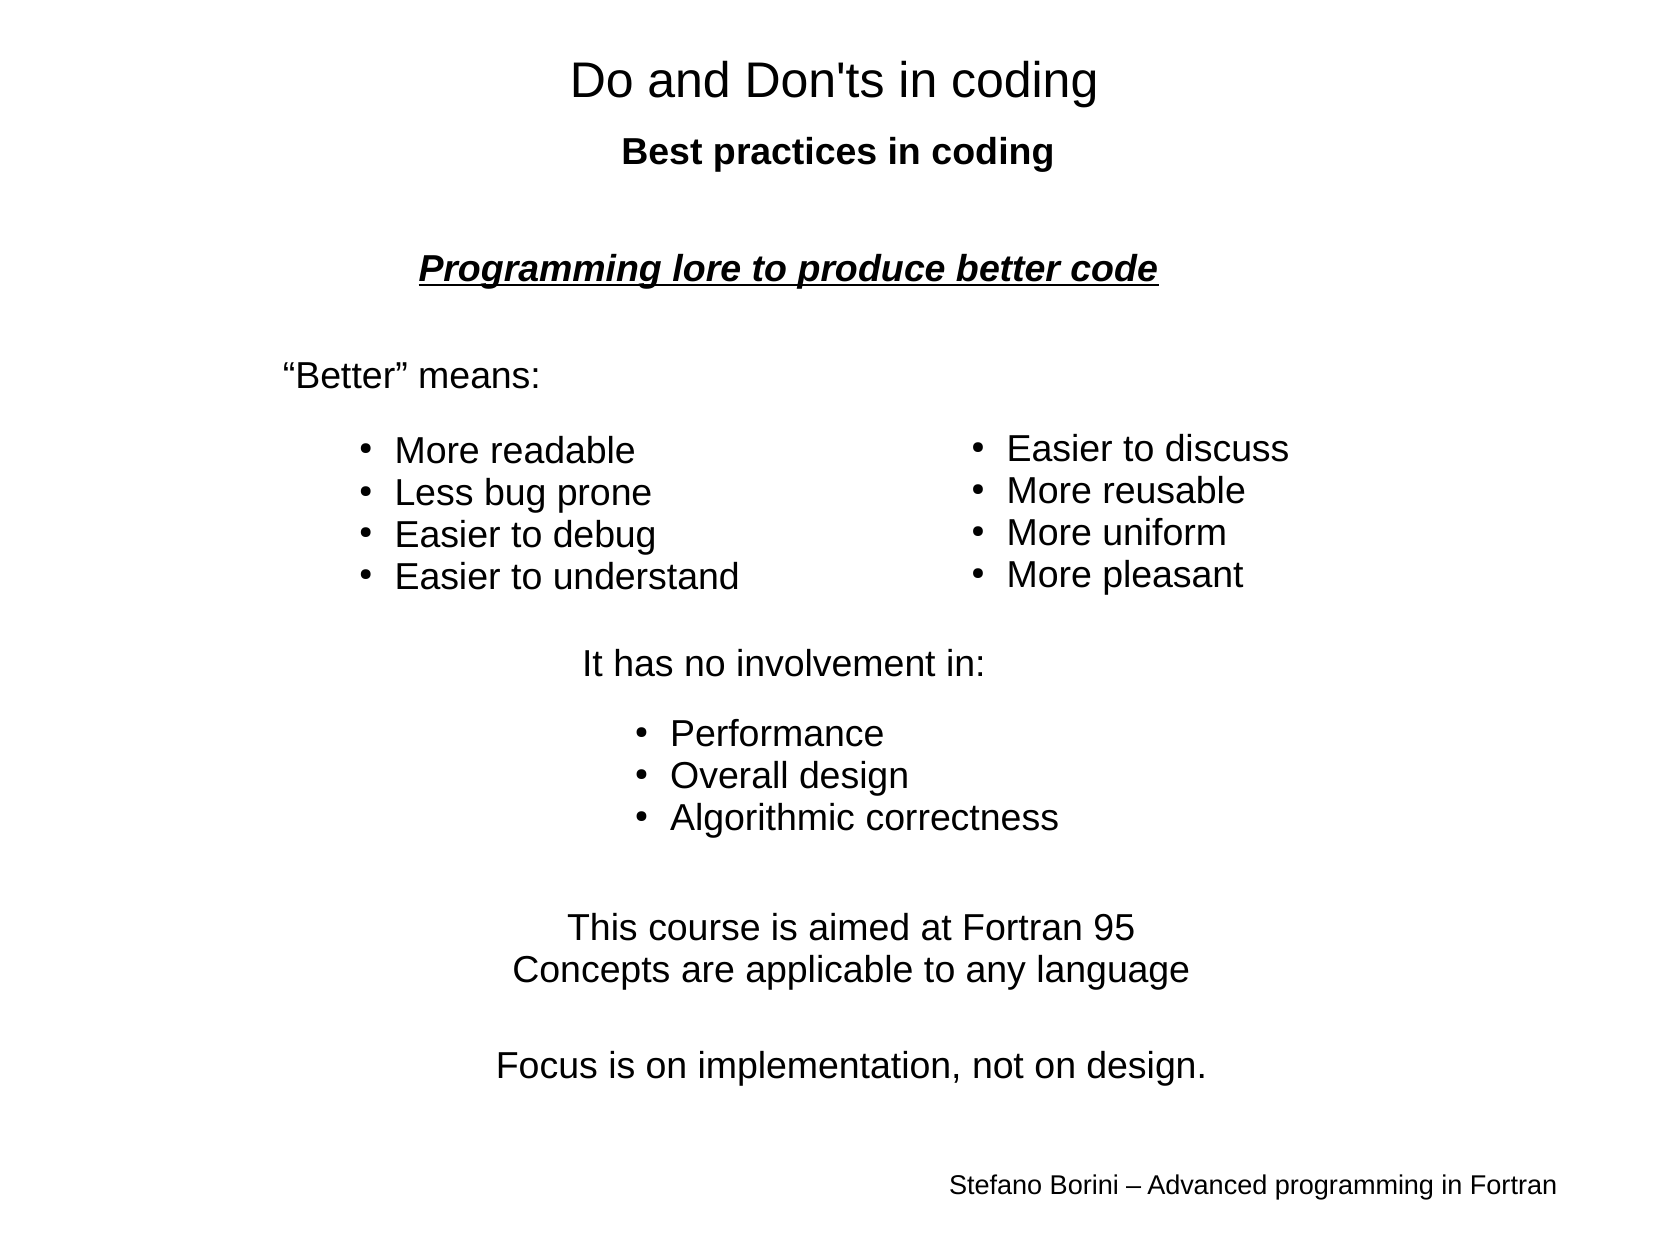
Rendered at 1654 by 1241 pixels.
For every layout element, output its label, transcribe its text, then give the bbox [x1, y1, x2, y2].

text_box Performance Overall design Algorithmic correctness [619, 705, 1075, 846]
text_box This course is aimed at Fortran 95 Concepts are applicable to any language [483, 899, 1219, 998]
text_box Best practices in coding [606, 123, 1070, 181]
text_box “Better” means: [268, 346, 557, 404]
text_box It has no involvement in: [567, 635, 1002, 693]
text_box Easier to discuss More reusable More uniform More pleasant [956, 420, 1306, 603]
text_box Focus is on implementation, not on design. [481, 1036, 1224, 1094]
text_box More readable Less bug prone Easier to debug Easier to understand [344, 421, 756, 605]
text_box Programming lore to produce better code [403, 240, 1174, 297]
text_box Do and Don'ts in coding [555, 44, 1231, 116]
